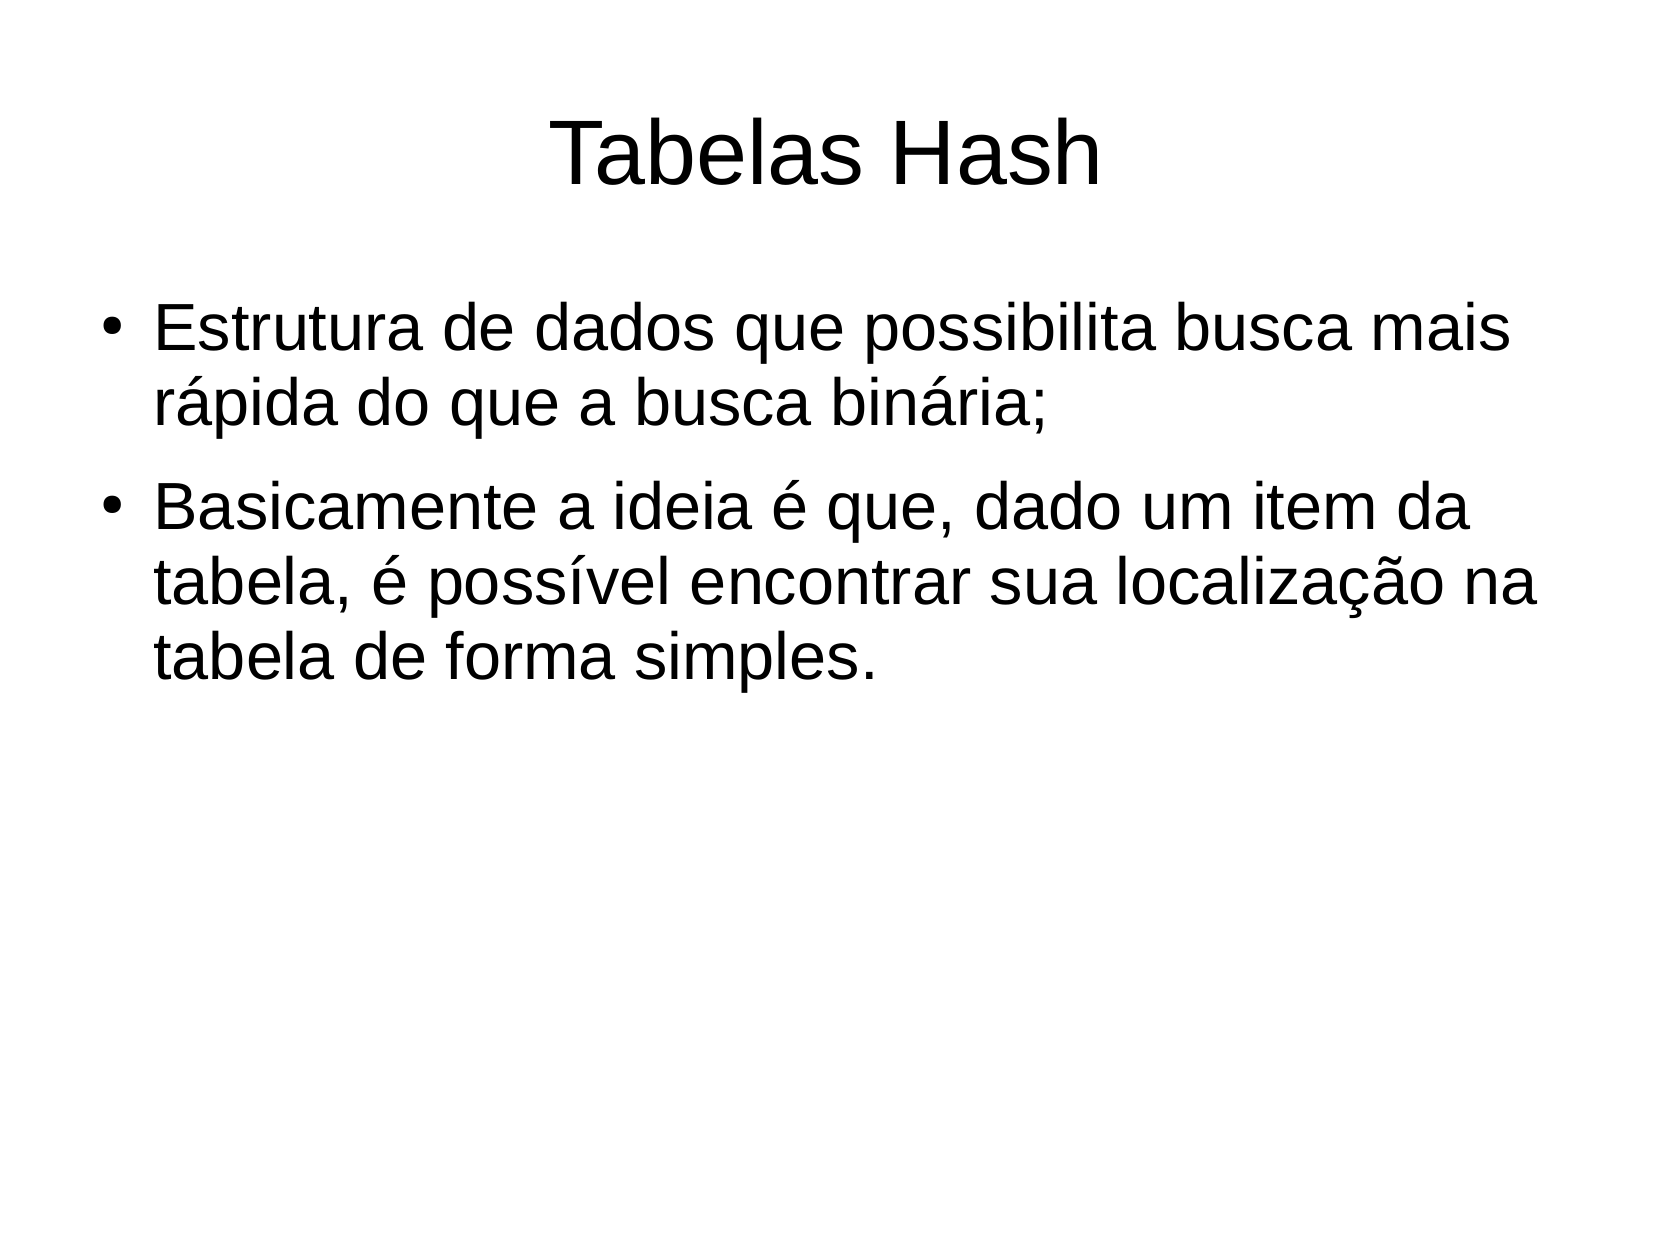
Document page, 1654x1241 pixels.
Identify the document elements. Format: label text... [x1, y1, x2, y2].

list Estrutura de dados que possibilita busca mais rápida do que a busca binária; Basicamente a ideia é que, dado um item da tabela, é possível encontrar sua localização na tabela de forma simples. [82, 290, 1571, 1010]
title Tabelas Hash [82, 49, 1571, 257]
